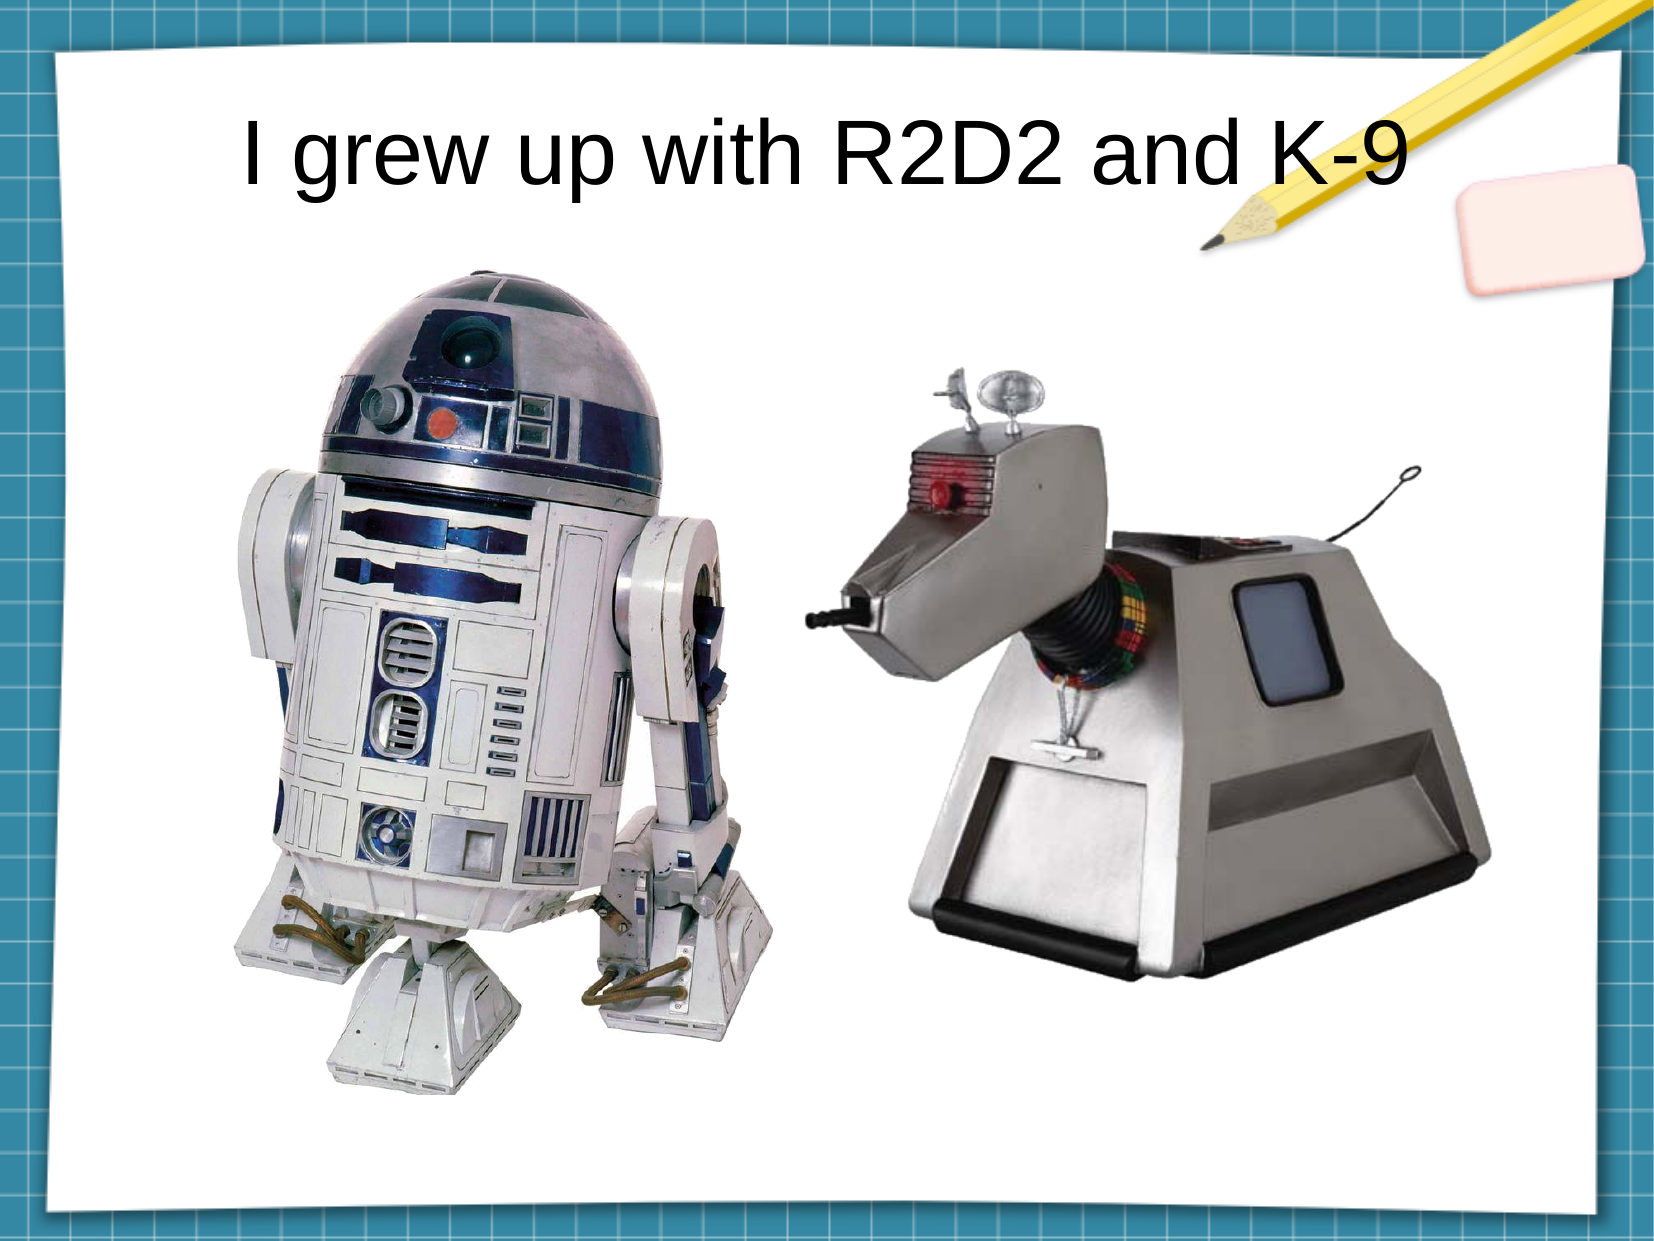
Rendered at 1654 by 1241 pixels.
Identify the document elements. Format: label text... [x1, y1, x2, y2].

title I grew up with R2D2 and K-9 [82, 49, 1571, 257]
picture [0, 0, 1654, 1241]
